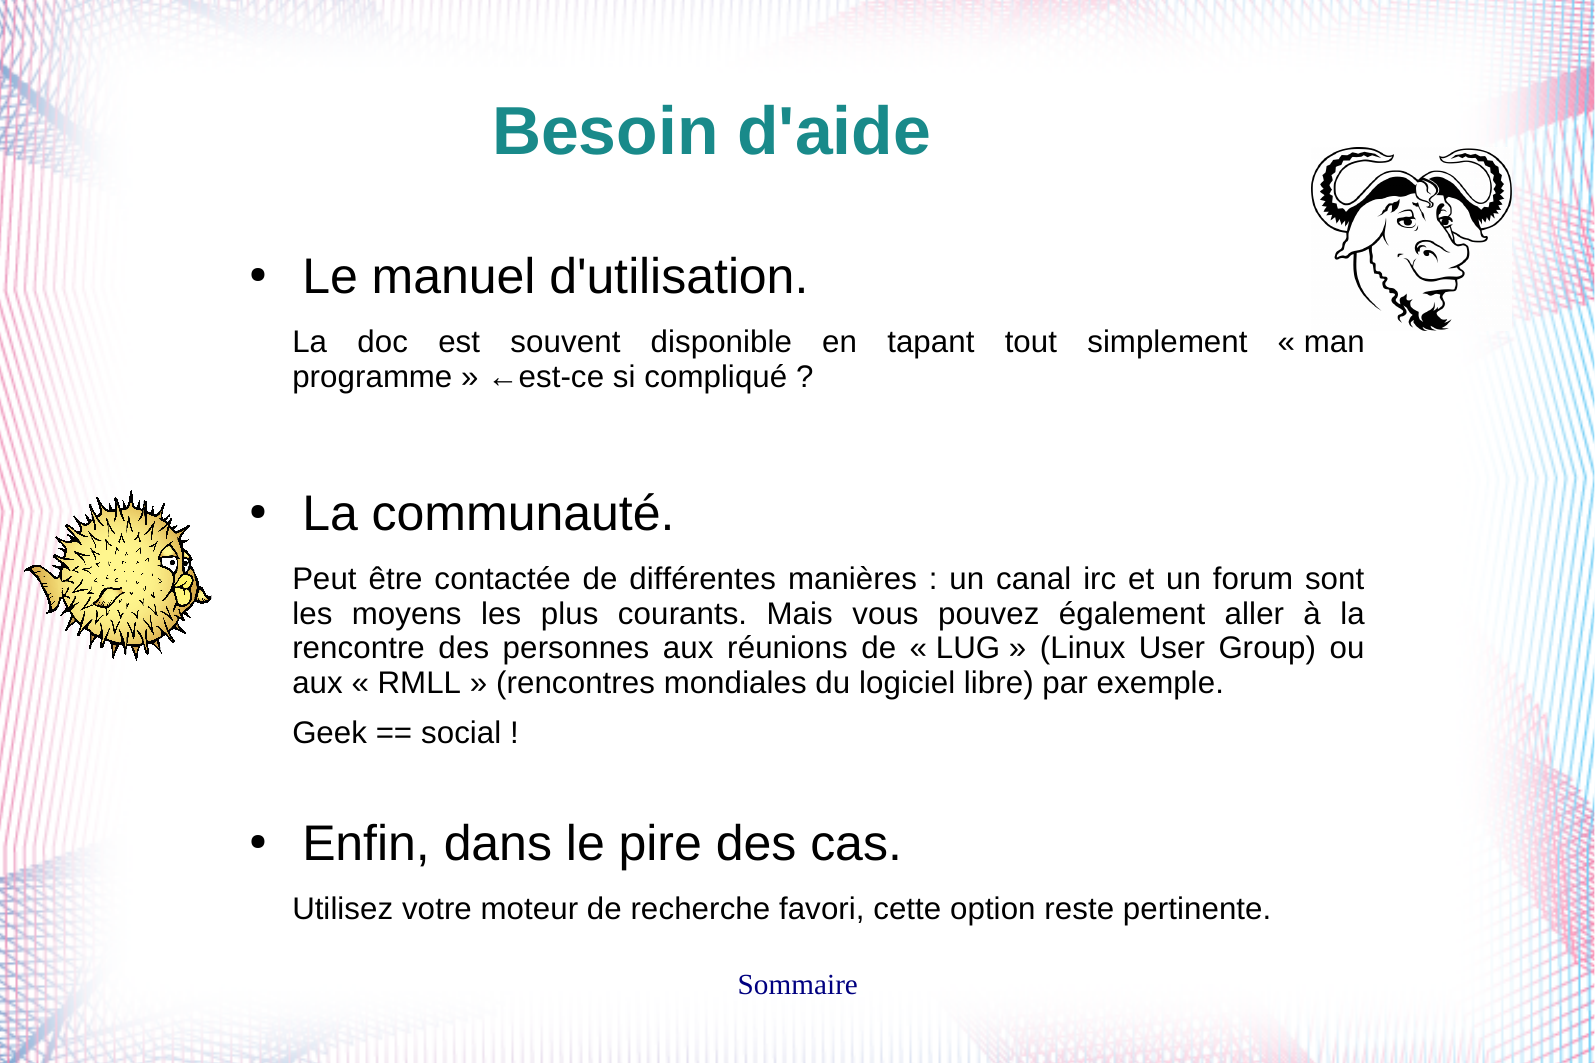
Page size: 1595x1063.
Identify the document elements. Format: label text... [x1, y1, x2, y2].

title Besoin d'aide [56, 42, 1367, 220]
list Le manuel d'utilisation. La doc est souvent disponible en tapant tout simplement « man programme » ←est-ce si compliqué ? La communauté. Peut être contactée de différentes manières : un canal irc et un forum sont les moyens les plus courants. Mais vous pouvez également aller à la rencontre des personnes aux réunions de « LUG » (Linux User Group) ou aux « RMLL » (rencontres mondiales du logiciel libre) par exemple. Geek == social ! Enfin, dans le pire des cas. Utilisez votre moteur de recherche favori, cette option reste pertinente. [79, 248, 1367, 951]
picture [0, 0, 1595, 1063]
